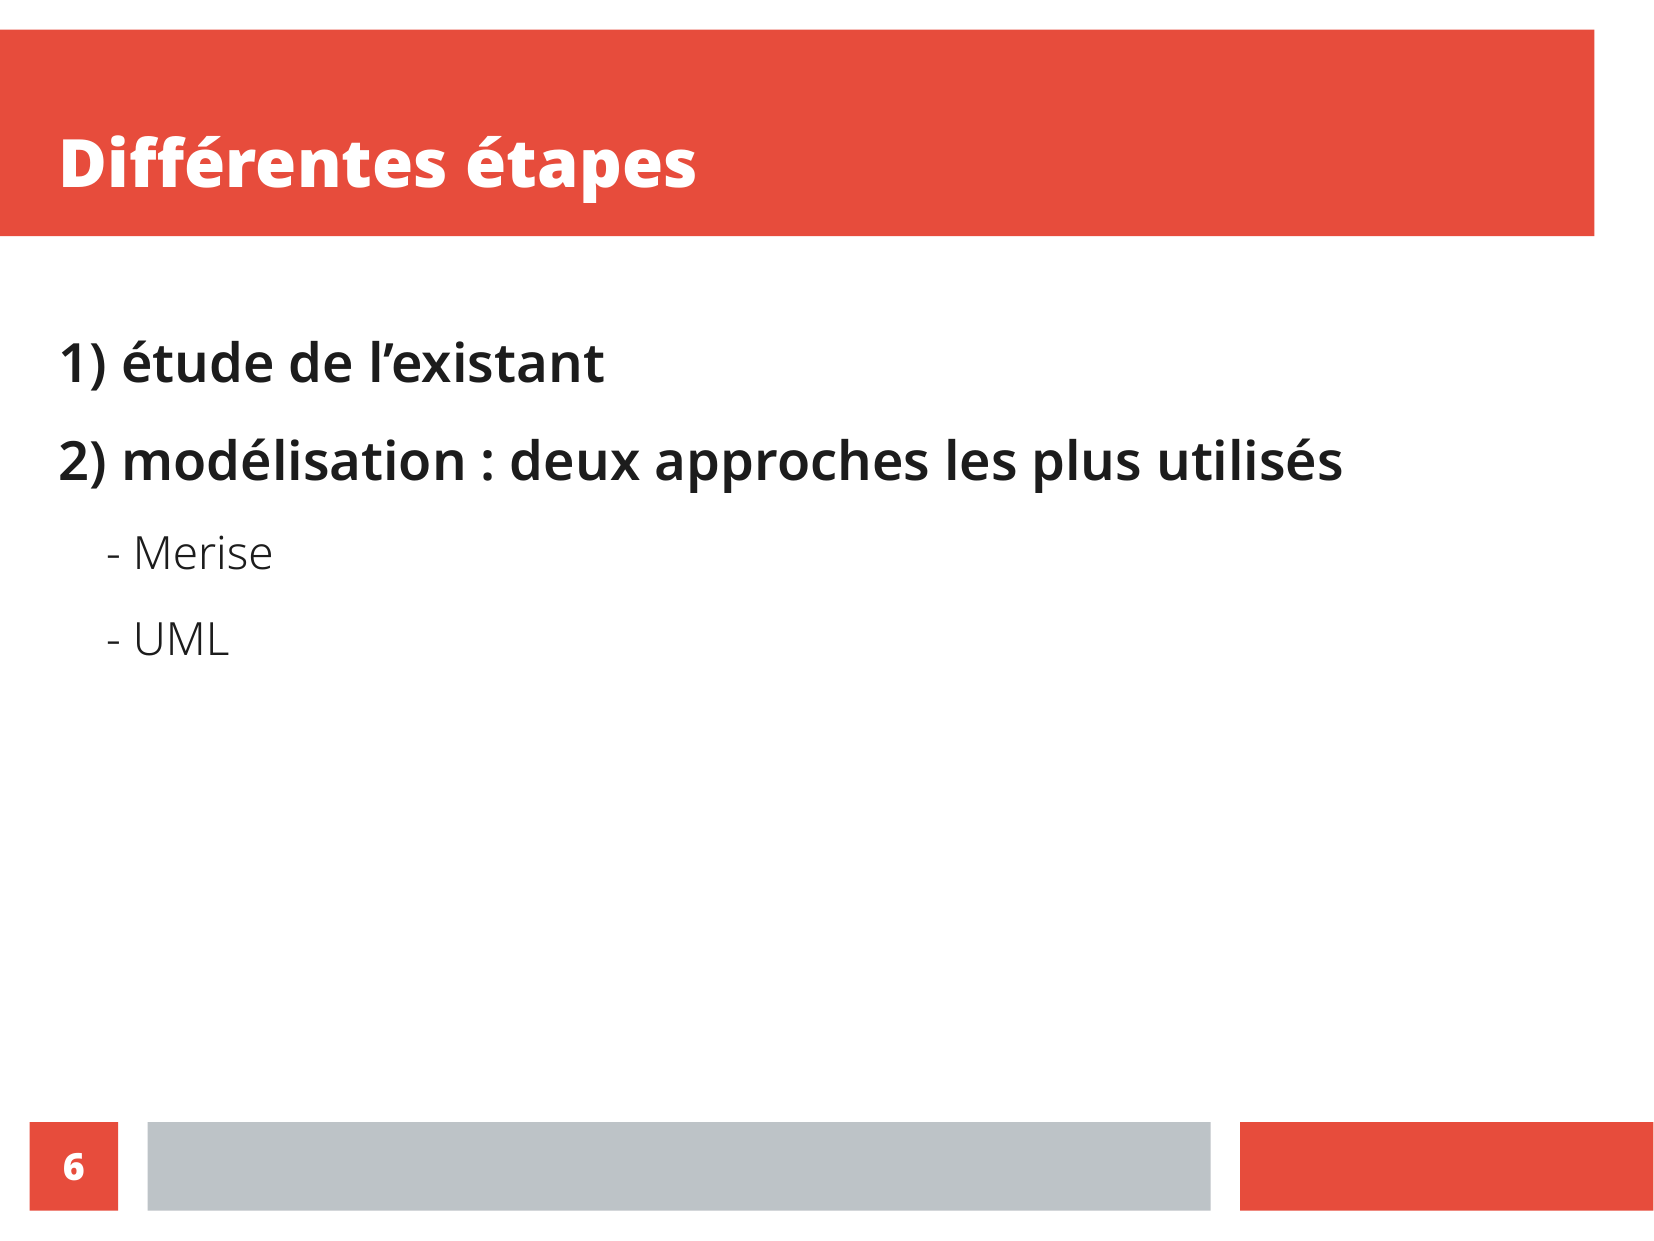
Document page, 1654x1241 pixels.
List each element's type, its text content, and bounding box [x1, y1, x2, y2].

title Différentes étapes [59, 59, 1595, 207]
list 1) étude de l’existant 2) modélisation : deux approches les plus utilisés - Merise - UML [59, 324, 1565, 1093]
